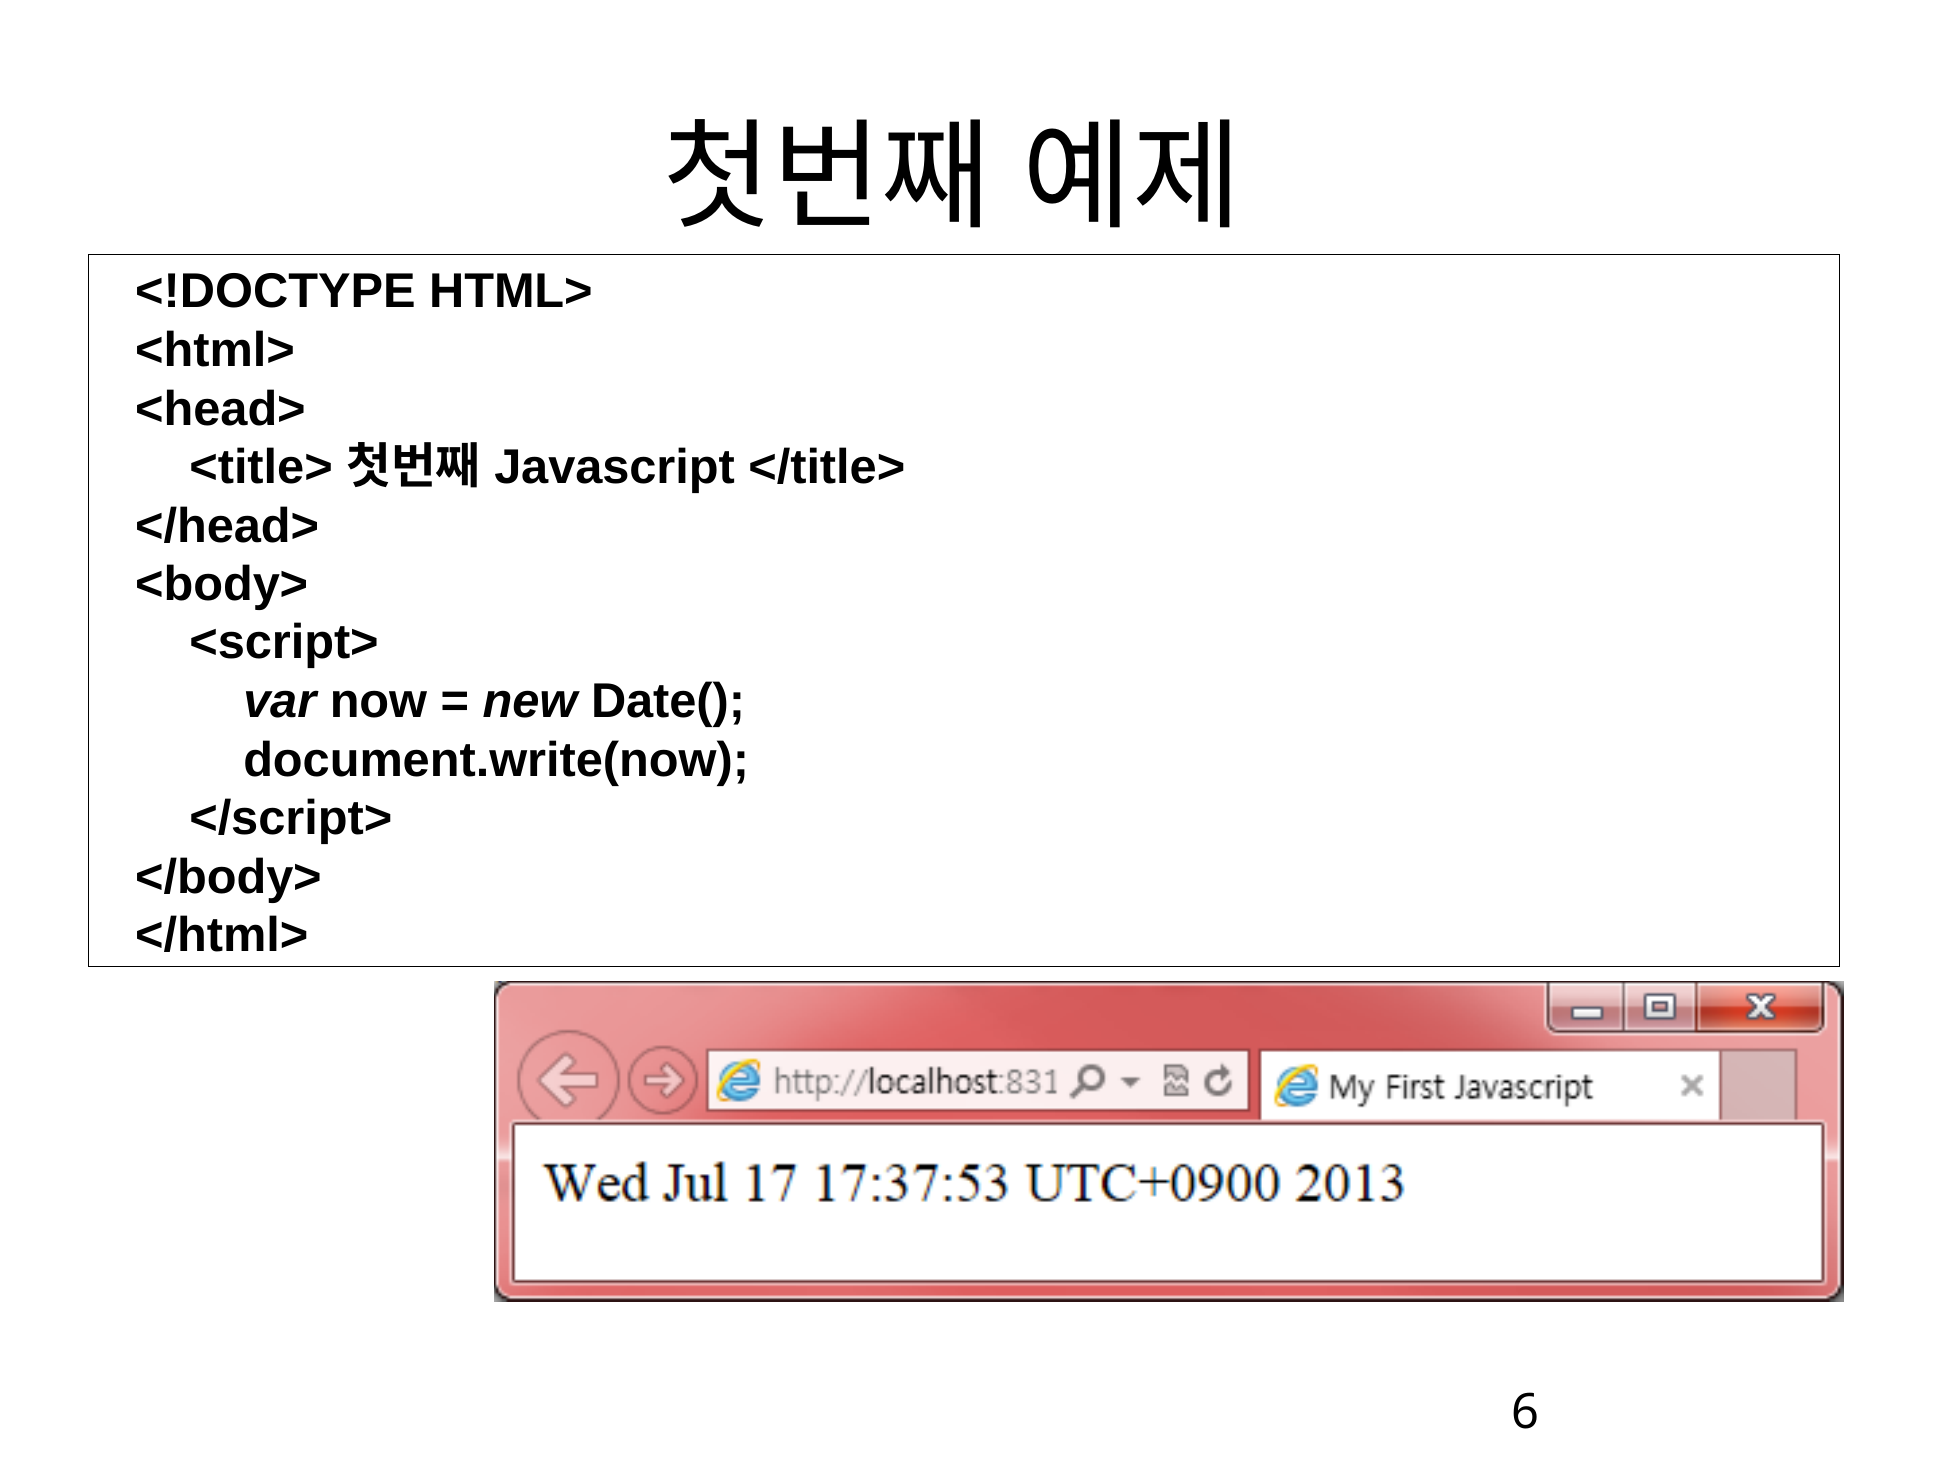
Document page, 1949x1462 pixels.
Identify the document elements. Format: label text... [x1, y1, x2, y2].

slide_number <숫자> [1496, 1372, 1899, 1462]
text_box <!DOCTYPE HTML> <html> <head> <title> 첫번째 Javascript </title> </head> <body> <script> var now = new Date(); document.write(now); </script> </body> </html> [88, 254, 1840, 967]
picture [494, 981, 1844, 1302]
title 첫번째 예제 [156, 92, 1749, 254]
